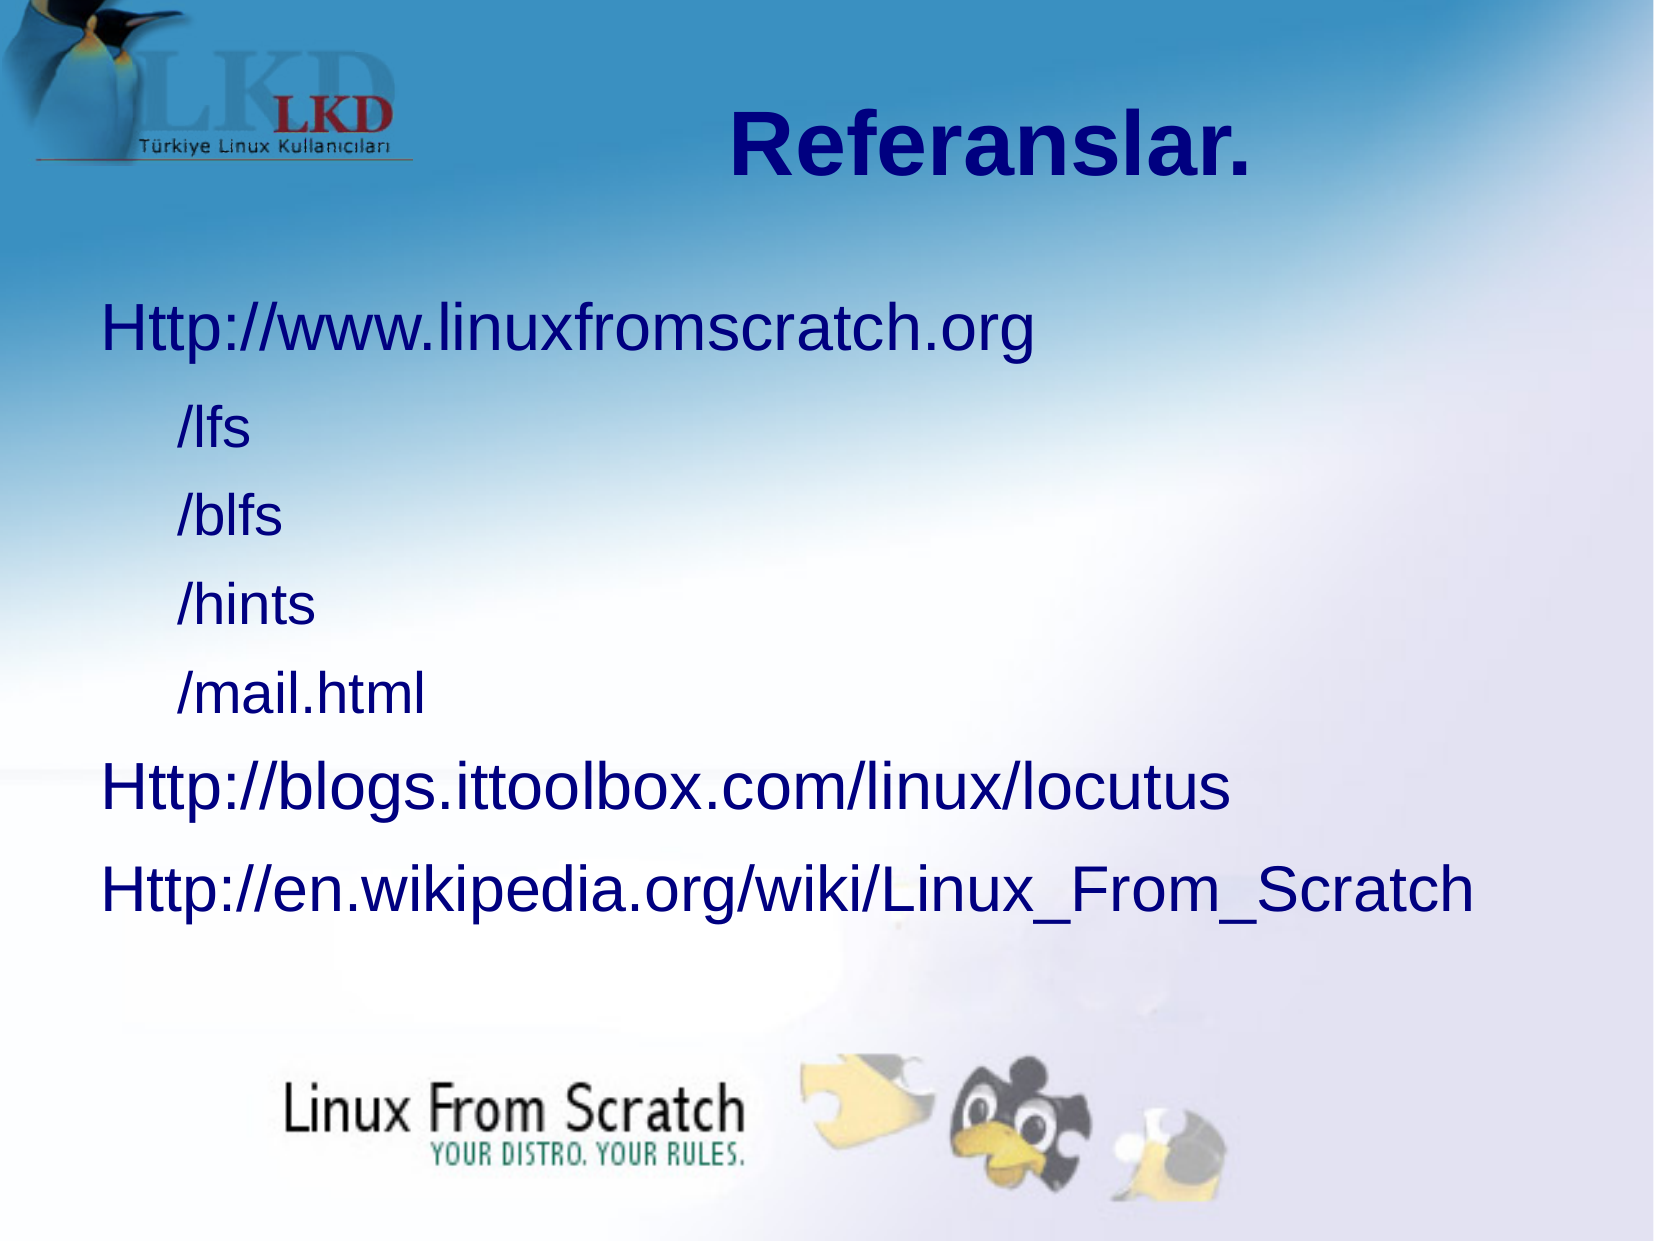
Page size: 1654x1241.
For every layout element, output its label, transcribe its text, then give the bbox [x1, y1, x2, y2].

picture [0, 0, 1654, 1241]
title Referanslar. [412, 44, 1571, 244]
list Http://www.linuxfromscratch.org /lfs /blfs /hints /mail.html Http://blogs.ittoolbox.com/linux/locutus Http://en.wikipedia.org/wiki/Linux_From_Scratch [82, 290, 1571, 1094]
